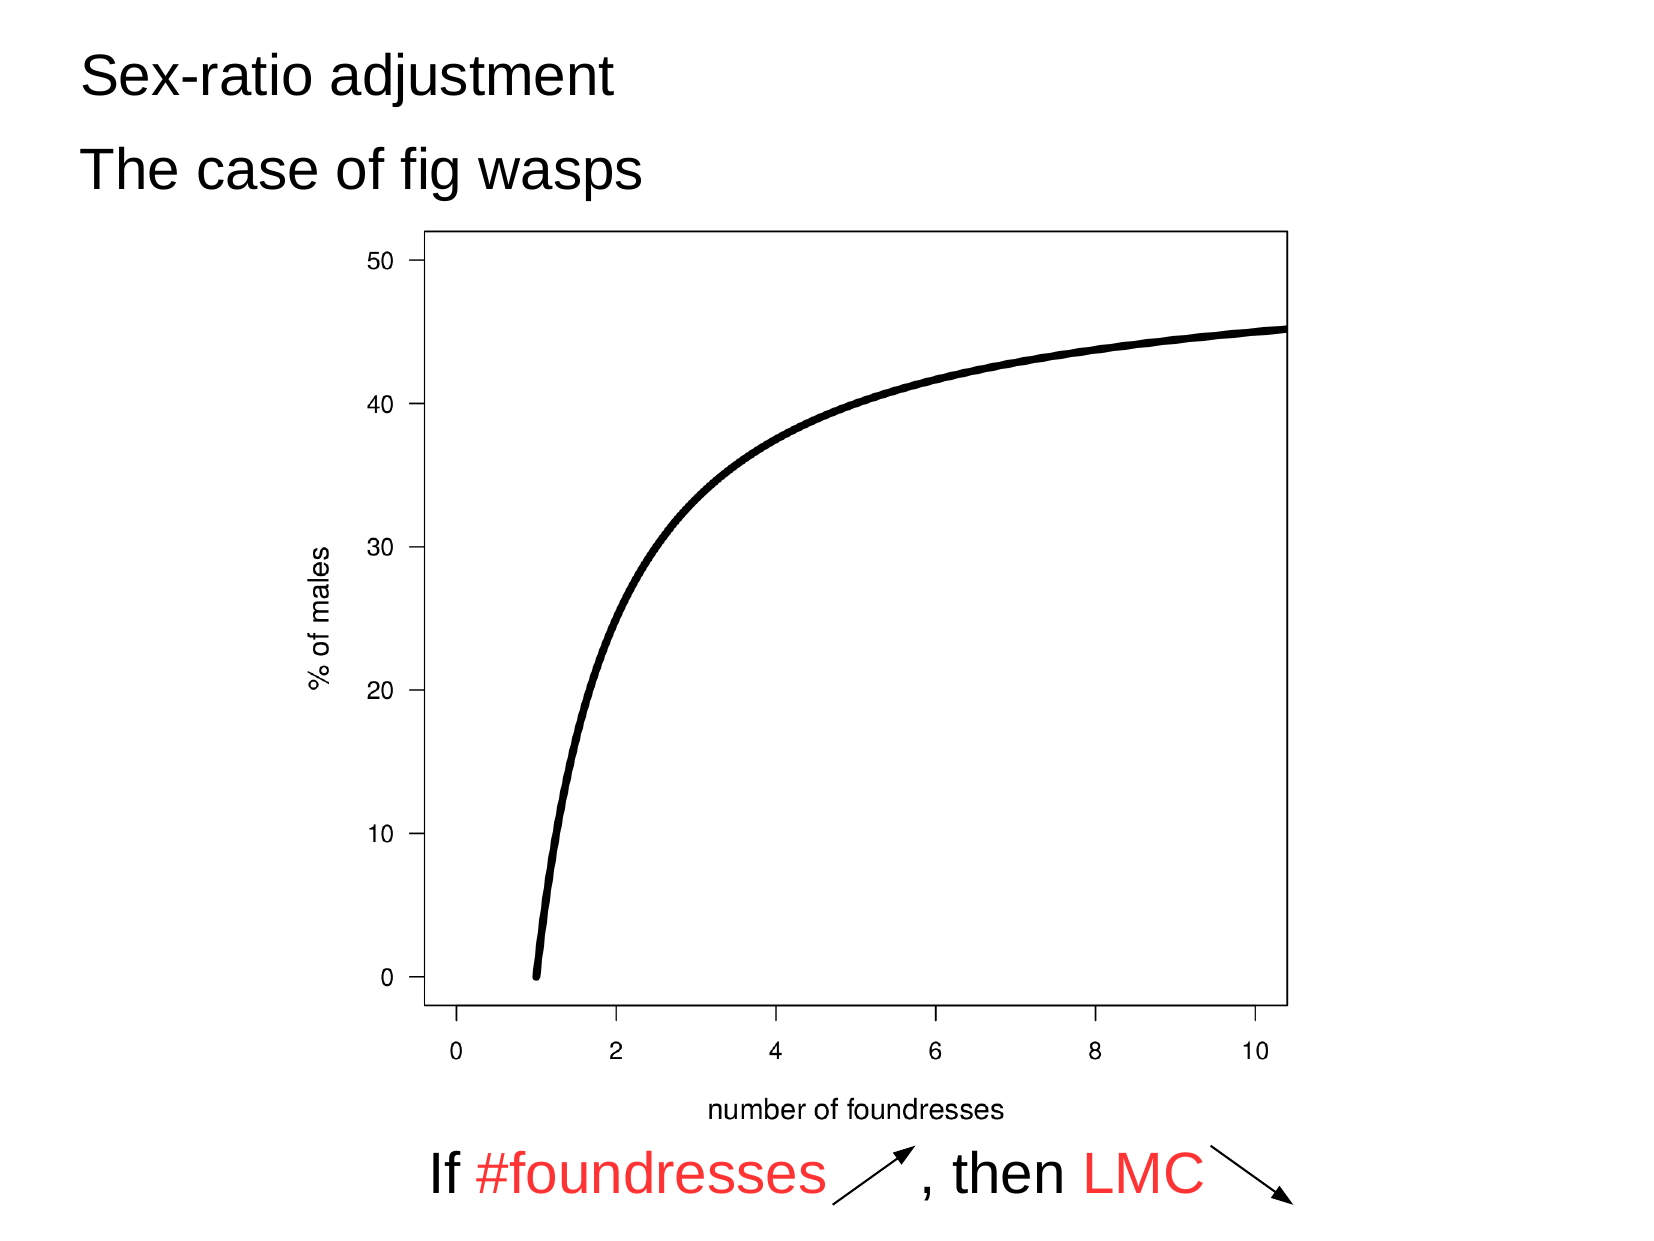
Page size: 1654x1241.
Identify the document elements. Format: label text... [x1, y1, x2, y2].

text_box The case of fig wasps [65, 129, 935, 210]
text_box Sex-ratio adjustment [65, 35, 674, 116]
picture [301, 218, 1306, 1158]
text_box If #foundresses , then LMC [413, 1133, 1347, 1214]
